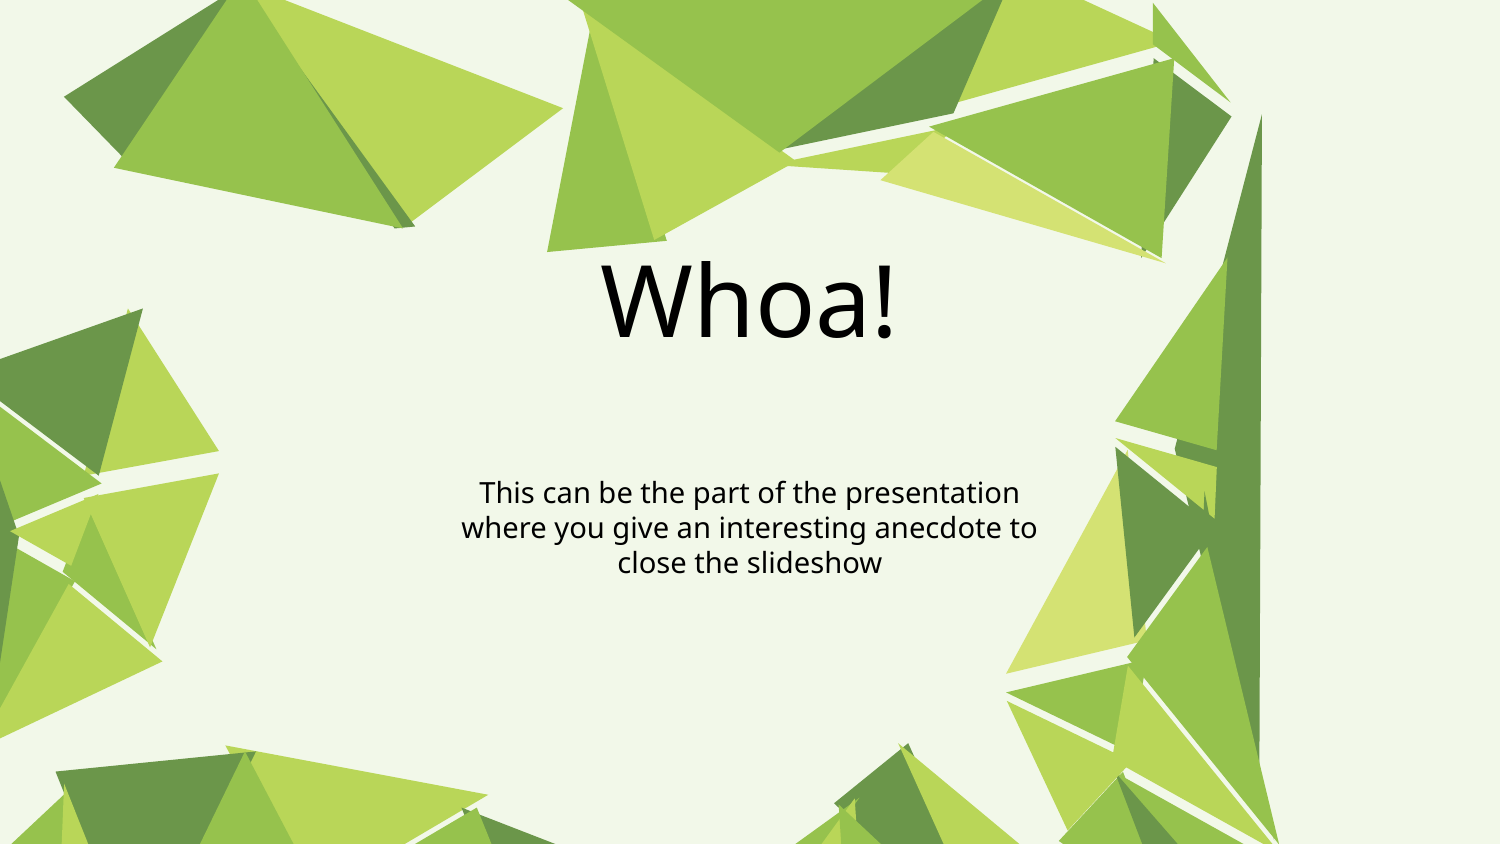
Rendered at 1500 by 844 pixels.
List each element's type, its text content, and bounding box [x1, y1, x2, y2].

subtitle This can be the part of the presentation where you give an interesting anecdote to close the slideshow [423, 459, 1077, 594]
title Whoa! [384, 222, 1116, 410]
